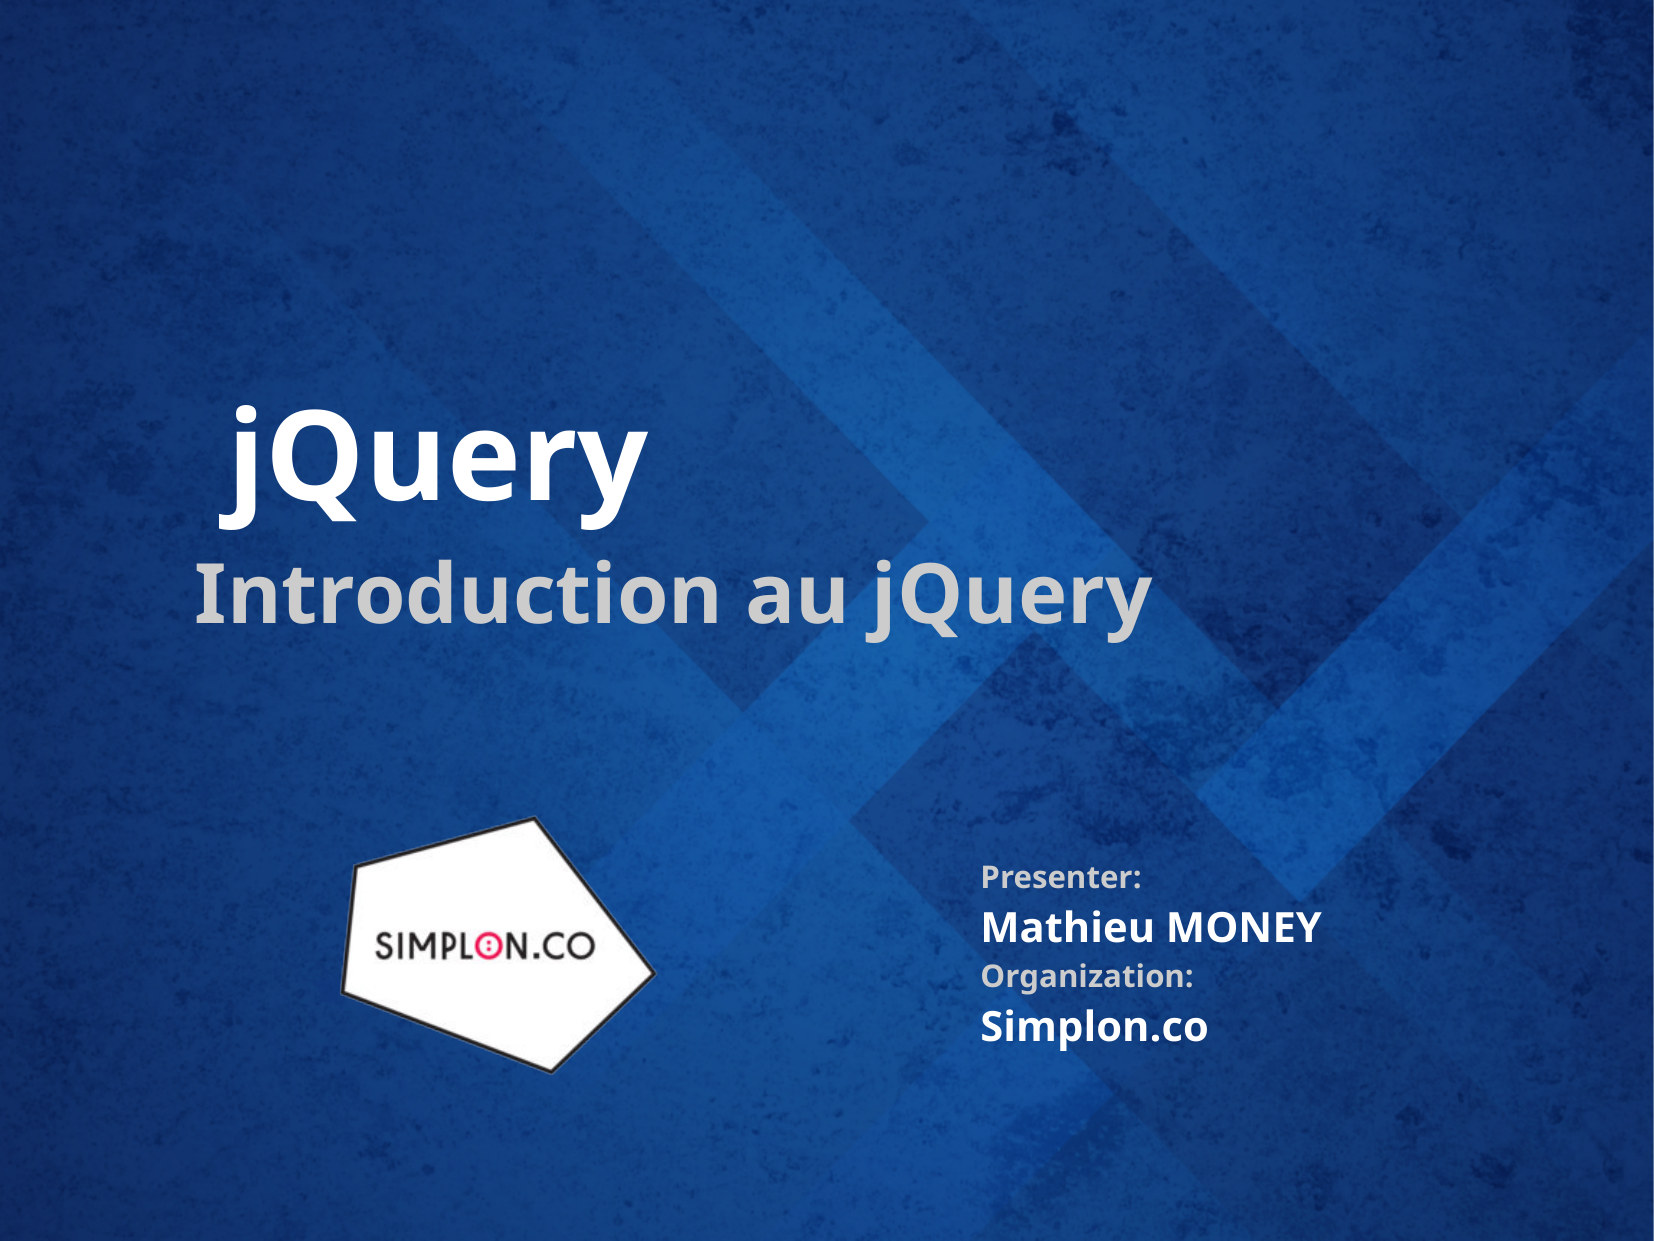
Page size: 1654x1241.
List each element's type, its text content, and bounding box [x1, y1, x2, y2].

picture [0, 0, 1654, 1241]
subtitle Introduction au jQuery [194, 473, 1341, 709]
text_box Presenter: Mathieu MONEY Organization: Simplon.co [980, 751, 1642, 1158]
title jQuery [194, 275, 1388, 628]
